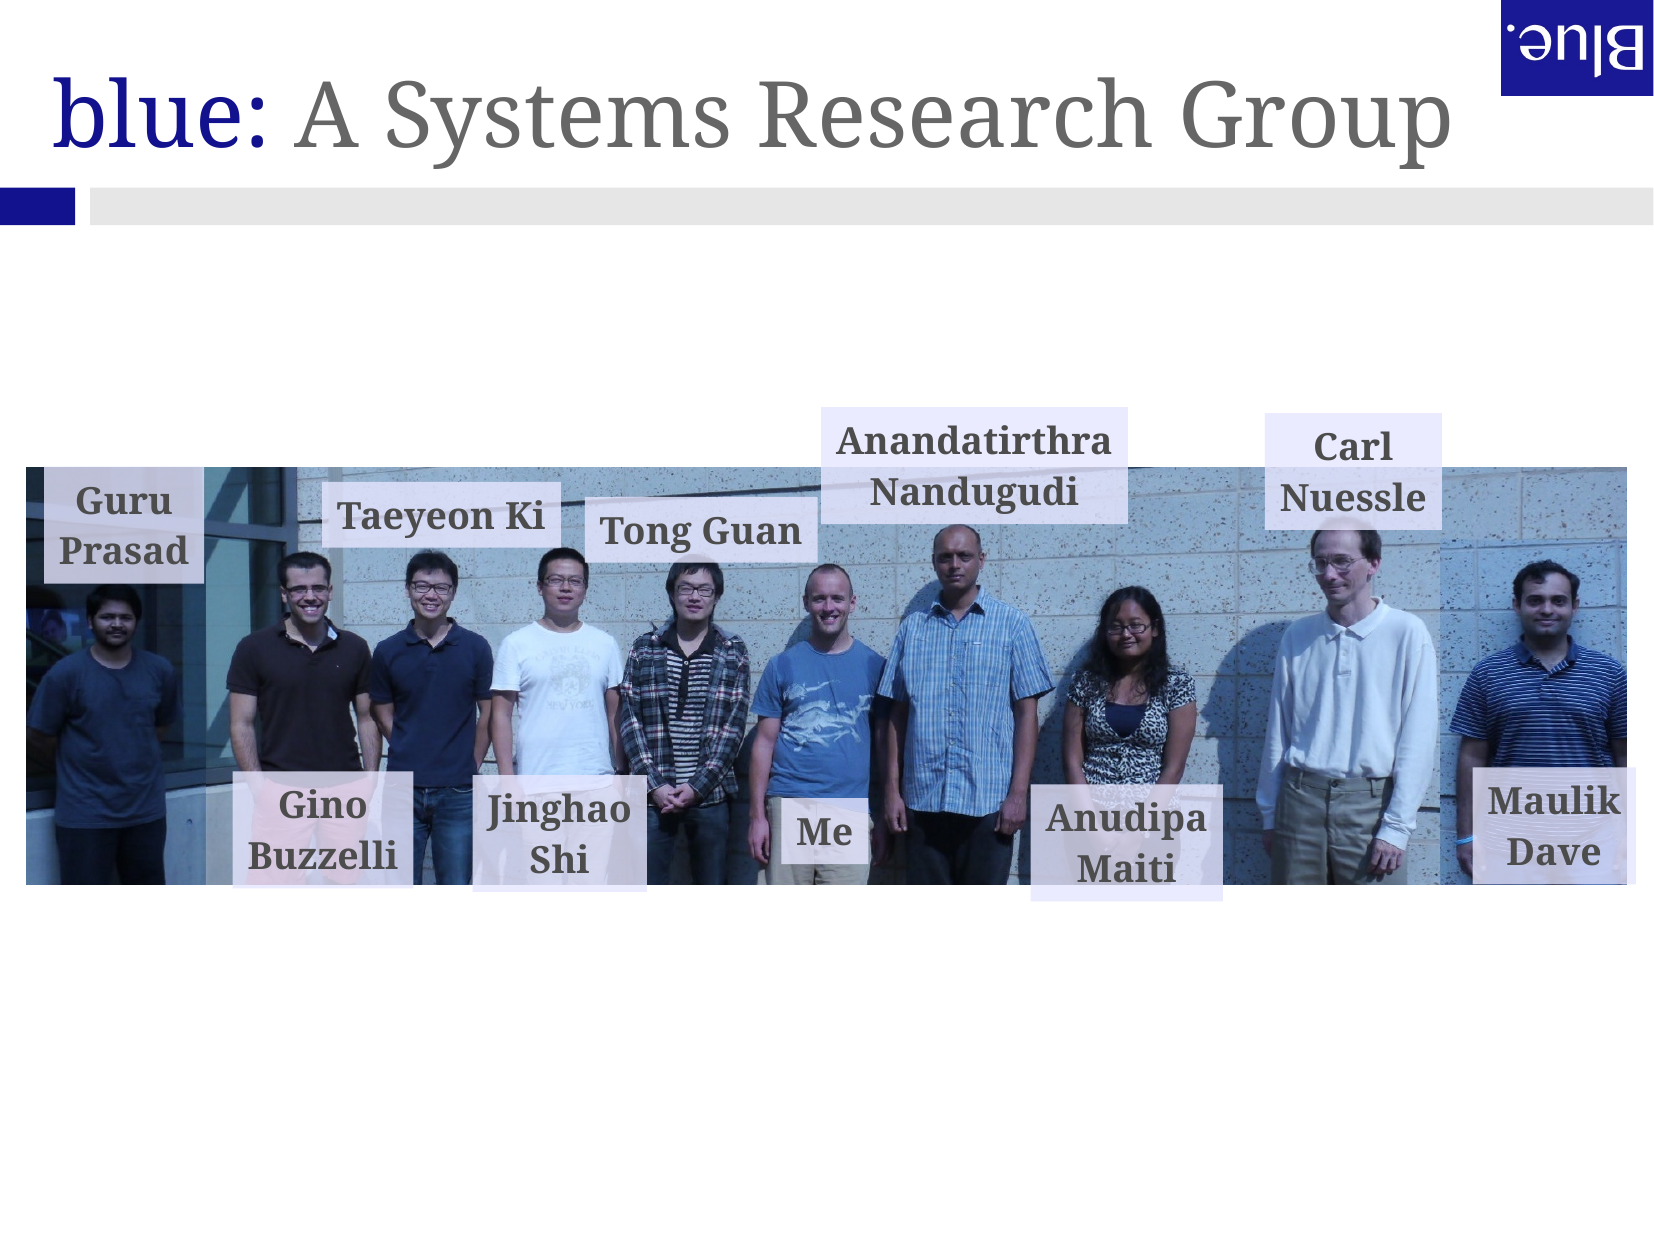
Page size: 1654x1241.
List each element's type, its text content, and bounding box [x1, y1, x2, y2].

picture [26, 467, 1627, 885]
text_box Maulik Dave [1472, 767, 1630, 865]
text_box Guru Prasad [44, 466, 189, 565]
title blue: A Systems Research Group [37, 37, 1613, 188]
text_box Anudipa Maiti [1030, 784, 1213, 882]
text_box Carl Nuessle [1264, 413, 1433, 511]
text_box Taeyeon Ki [322, 481, 545, 538]
picture [1501, 0, 1654, 96]
text_box Me [781, 798, 868, 855]
text_box Anandatirthra Nandugudi [821, 407, 1095, 505]
text_box Gino Buzzelli [232, 771, 405, 869]
text_box Jinghao Shi [472, 775, 636, 873]
text_box Tong Guan [584, 496, 806, 553]
